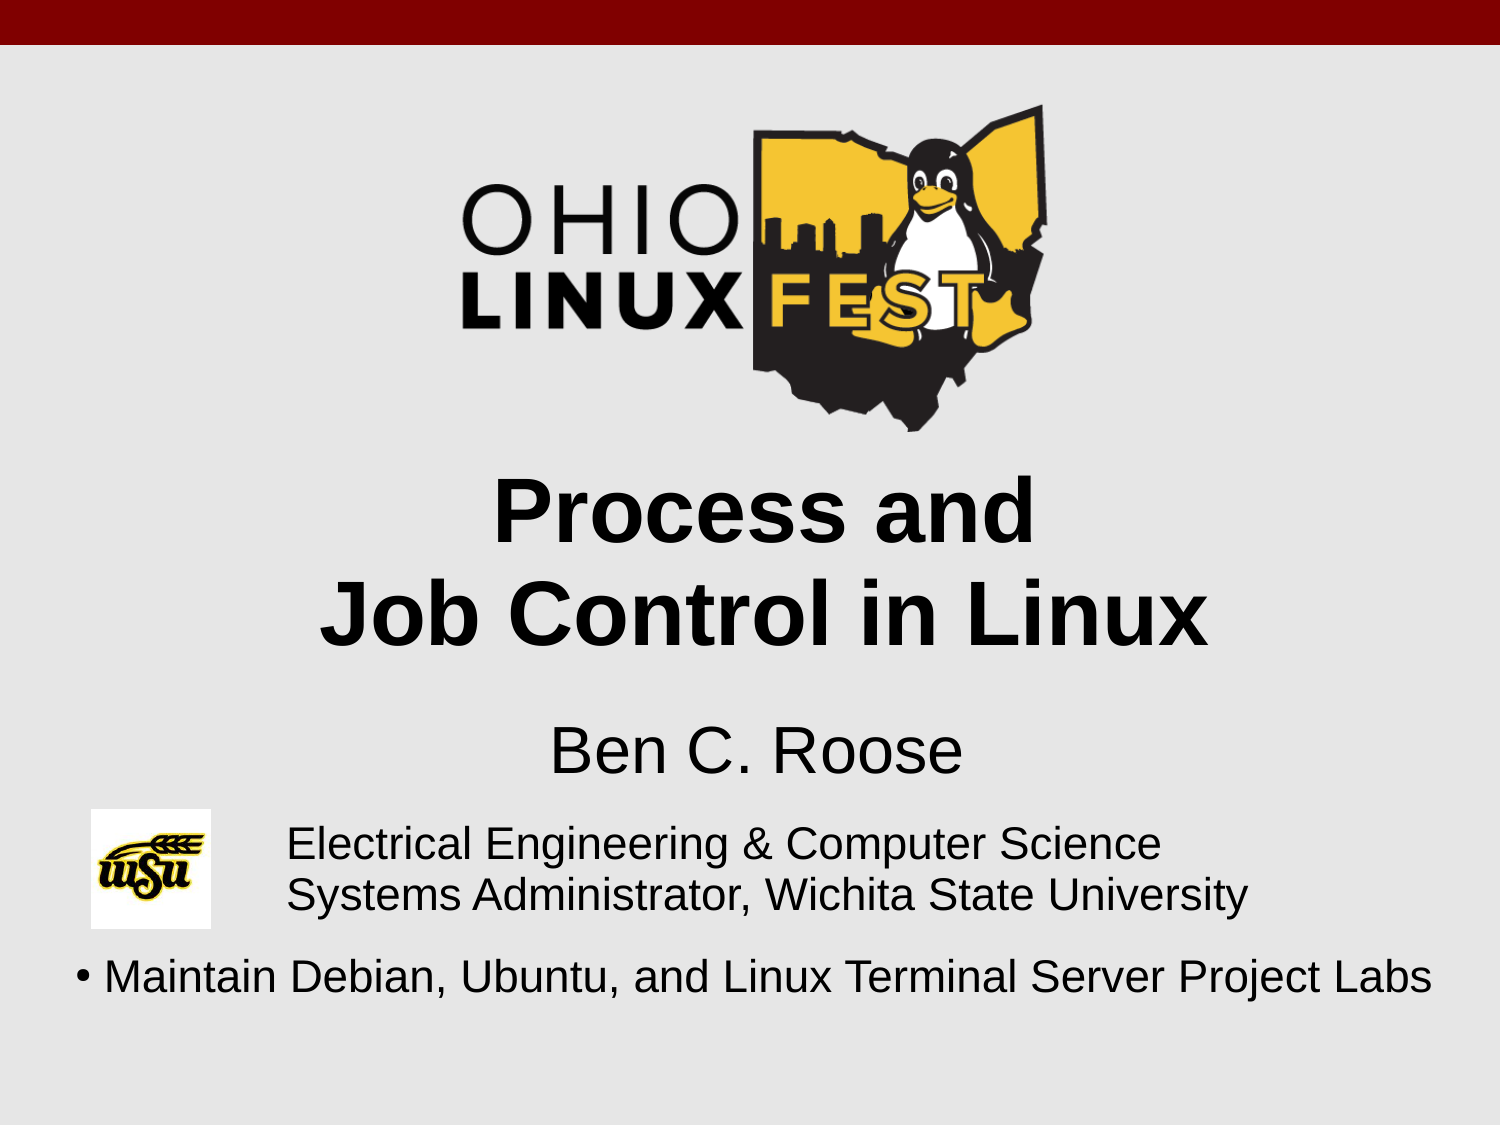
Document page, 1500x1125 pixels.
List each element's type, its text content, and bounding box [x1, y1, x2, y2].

picture [398, 74, 1102, 468]
picture [91, 809, 211, 929]
text_box [75, 44, 1426, 248]
title Process and Job Control in Linux [90, 459, 1440, 625]
text_box Ben C. Roose Electrical Engineering & Computer Science Systems Administrator, Wichita State University Maintain Debian, Ubuntu, and Linux Terminal Server Project Labs [75, 625, 1440, 1090]
